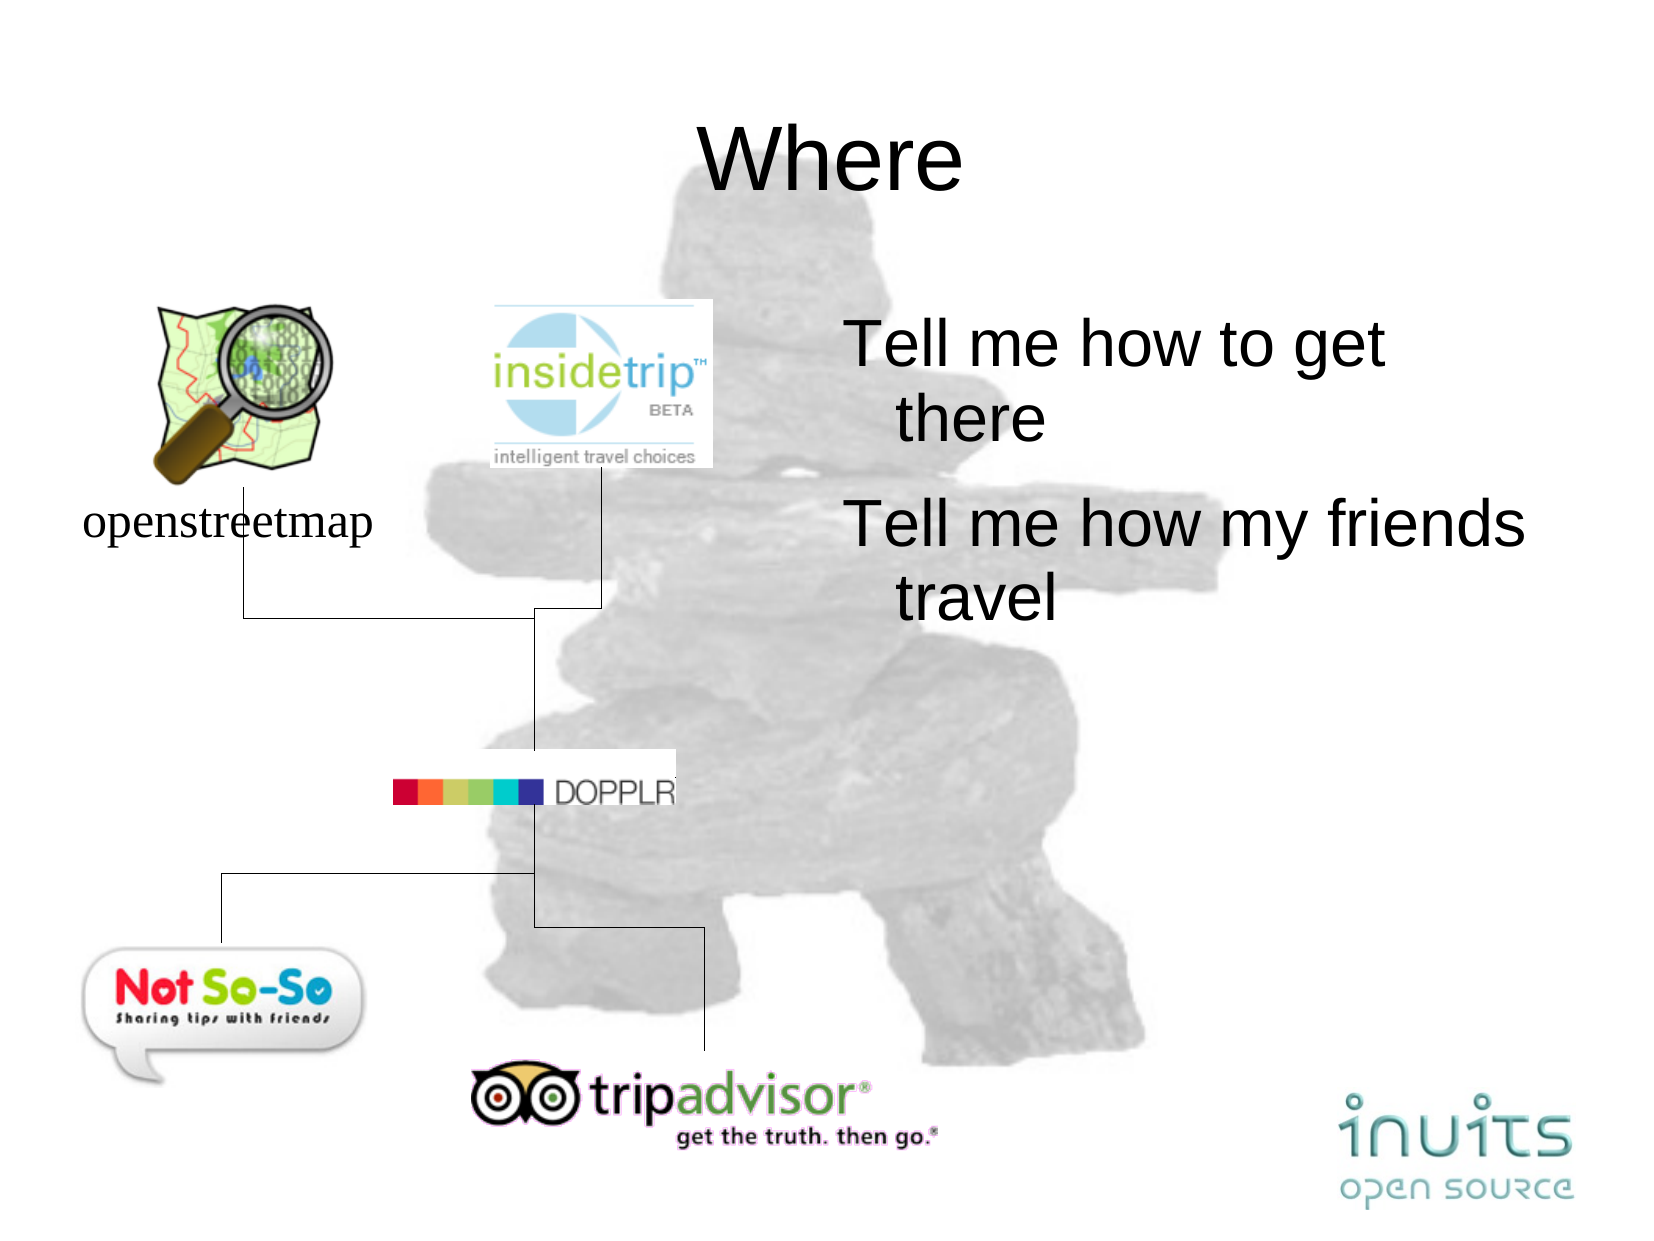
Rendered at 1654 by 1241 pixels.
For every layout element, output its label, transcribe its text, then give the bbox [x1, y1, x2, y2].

text_box openstreetmap [244, 493, 376, 563]
text_box openstreetmap [82, 493, 243, 563]
title Where [86, 55, 1576, 263]
list Tell me how to get there Tell me how my friends travel [825, 306, 1552, 1126]
picture [75, 263, 1298, 1177]
picture [1337, 1087, 1576, 1210]
